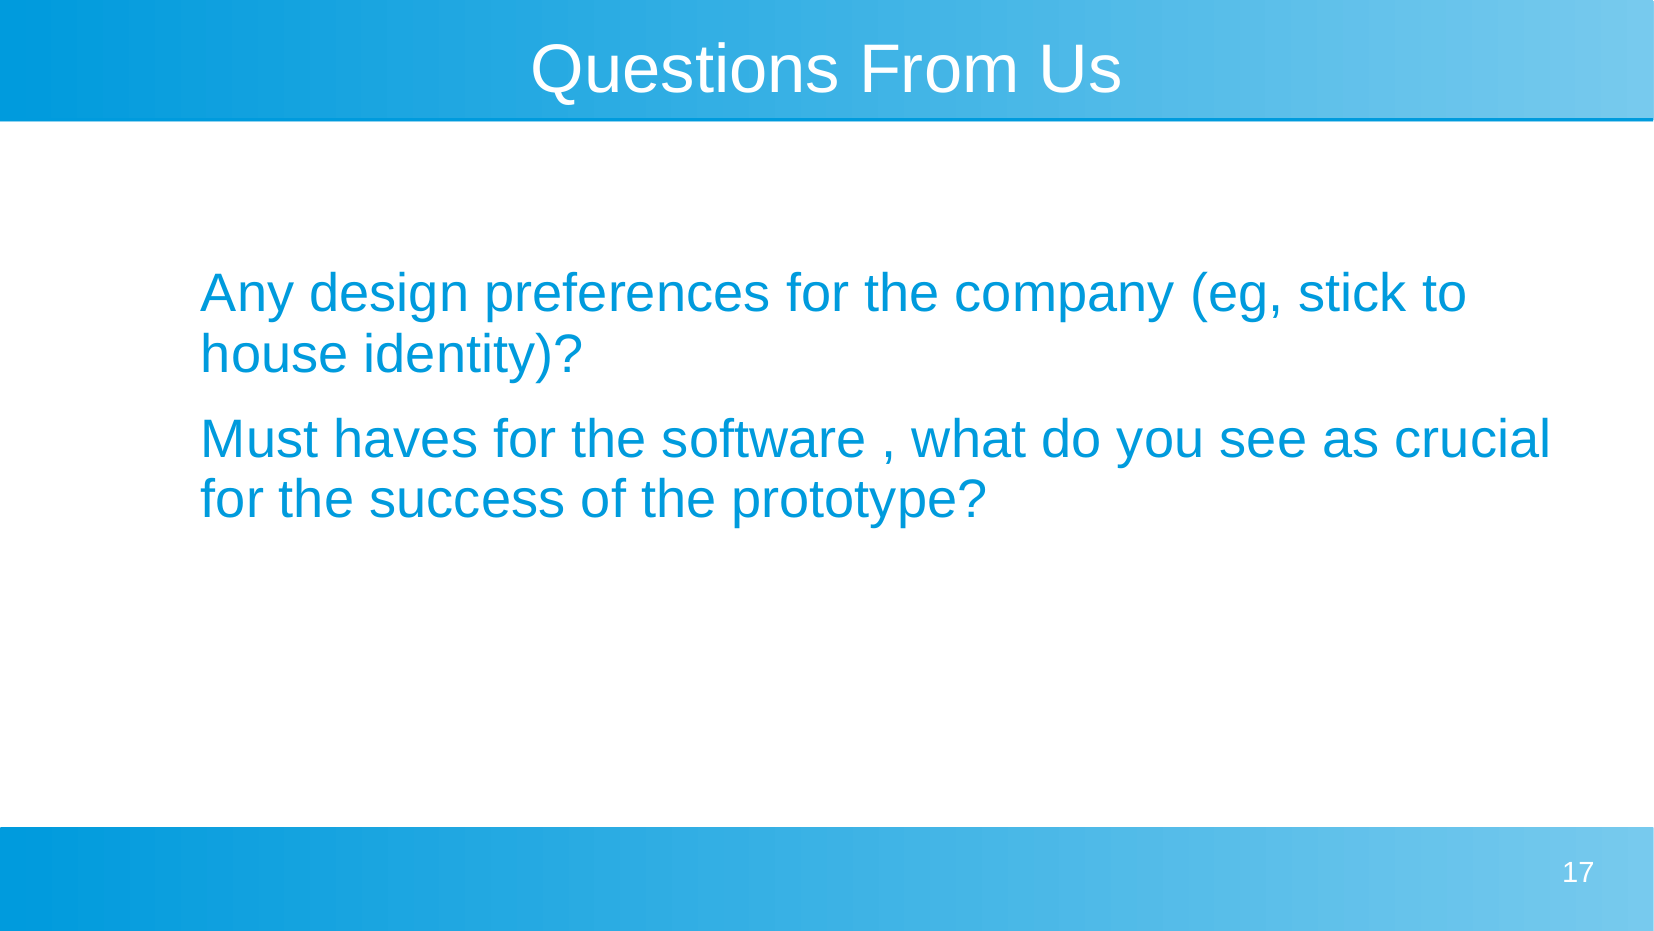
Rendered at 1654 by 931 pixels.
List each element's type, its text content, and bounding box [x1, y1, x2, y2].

title Questions From Us [59, 29, 1595, 108]
list Any design preferences for the company (eg, stick to house identity)? Must haves for the software , what do you see as crucial for the success of the prototype? [59, 177, 1595, 768]
